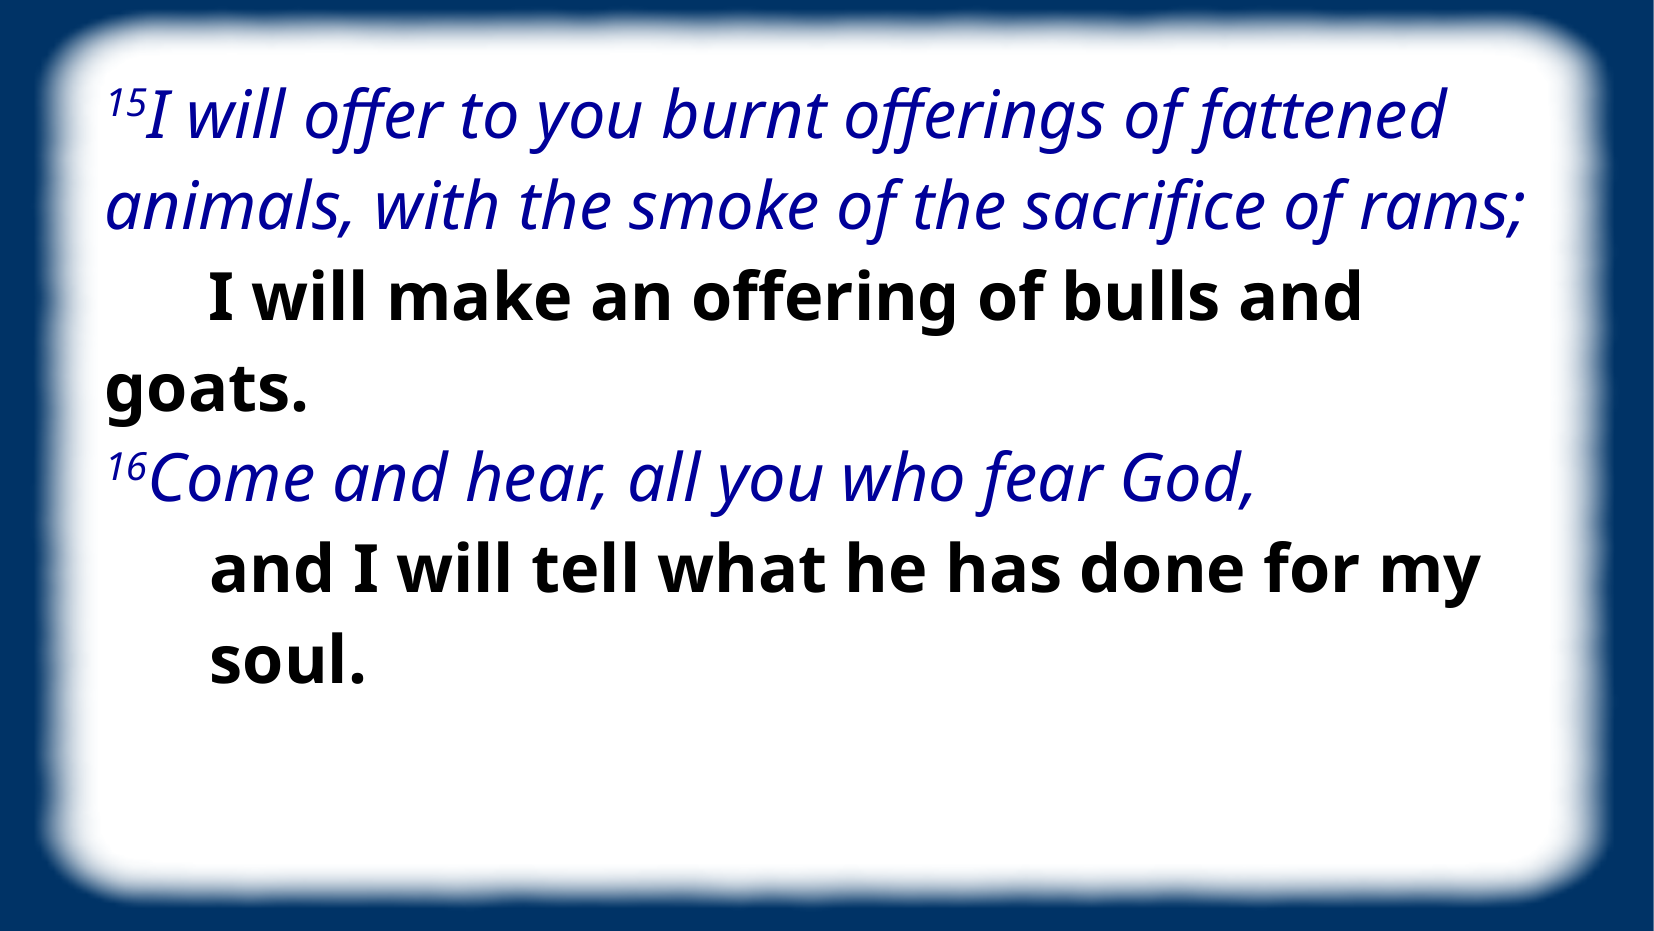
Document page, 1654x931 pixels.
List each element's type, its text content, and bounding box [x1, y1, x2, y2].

text_box 15I will offer to you burnt offerings of fattened animals, with the smoke of the sacrifice of rams; I will make an offering of bulls and goats. 16Come and hear, all you who fear God, and I will tell what he has done for my soul. [90, 60, 1576, 616]
picture [0, 0, 1654, 931]
